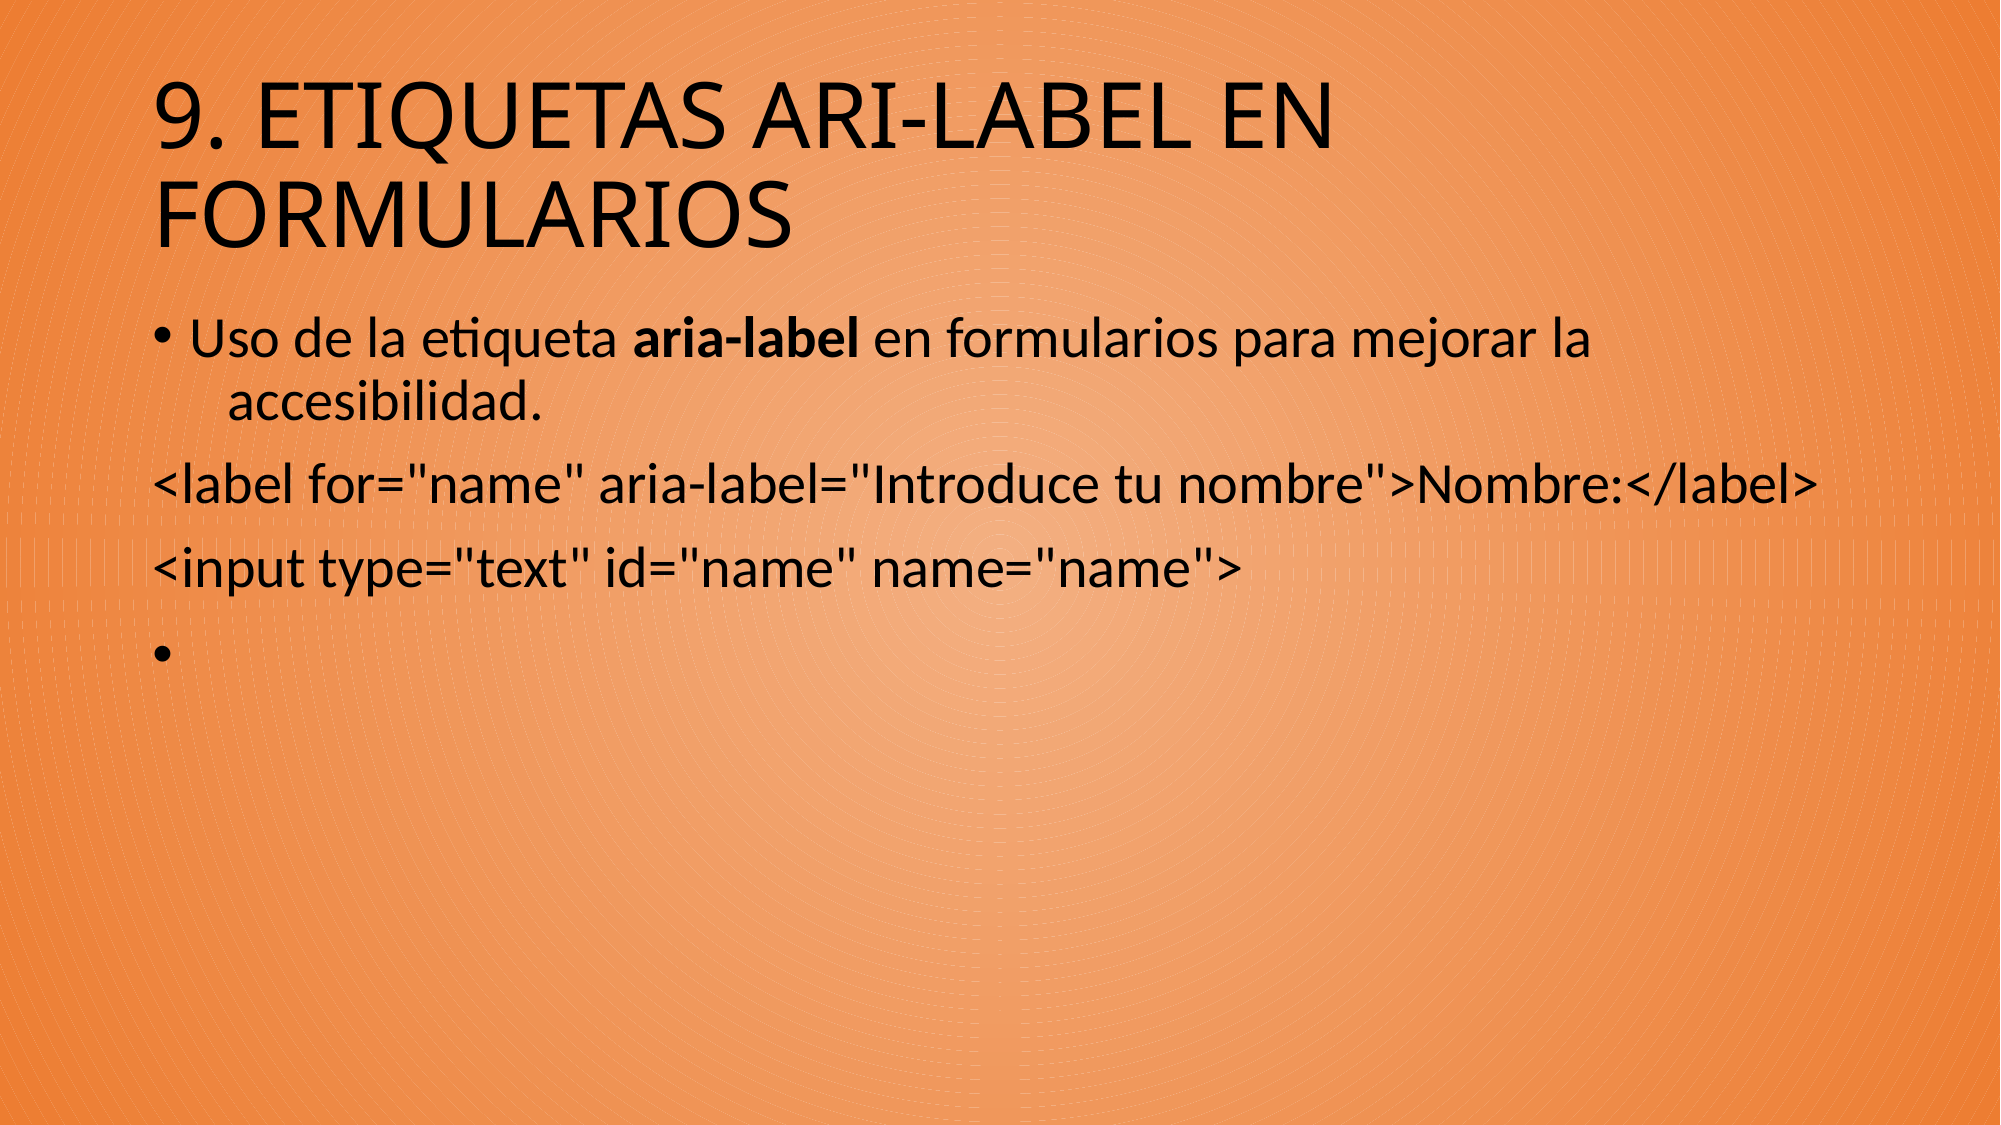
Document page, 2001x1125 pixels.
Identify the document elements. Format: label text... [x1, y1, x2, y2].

title 9. ETIQUETAS ARI-LABEL EN FORMULARIOS [137, 59, 1863, 278]
list Uso de la etiqueta aria-label en formularios para mejorar la accesibilidad. <label for="name" aria-label="Introduce tu nombre">Nombre:</label> <input type="text" id="name" name="name"> [137, 299, 1863, 1014]
